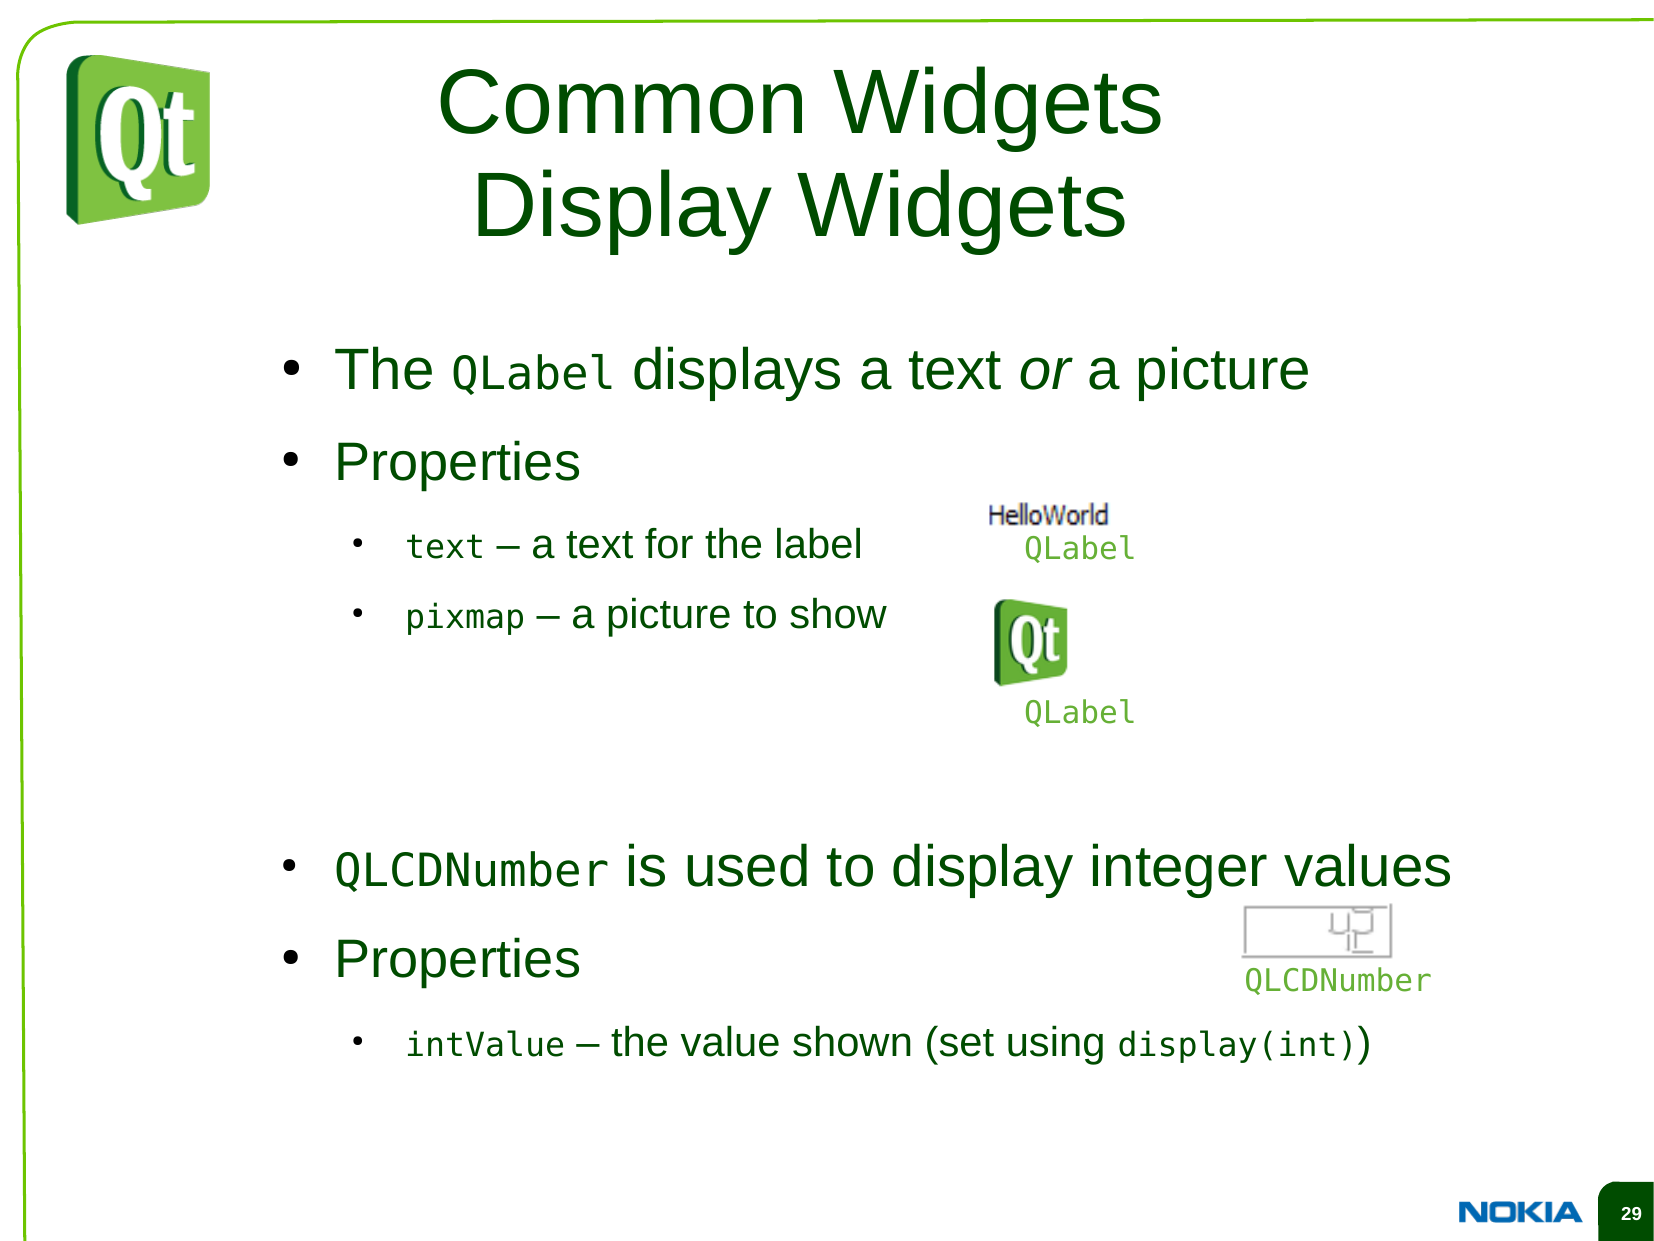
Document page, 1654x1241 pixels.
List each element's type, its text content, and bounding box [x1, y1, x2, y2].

picture [1240, 902, 1395, 955]
text_box QLabel [1009, 687, 1152, 739]
picture [993, 598, 1069, 688]
list The QLabel displays a text or a picture Properties text – a text for the label pixmap – a picture to show QLCDNumber is used to display integer values Properties intValue – the value shown (set using display(int)) [263, 336, 1582, 1156]
picture [66, 55, 210, 225]
text_box QLCDNumber [1229, 955, 1447, 1028]
picture [988, 501, 1113, 528]
title Common Widgets Display Widgets [263, 49, 1339, 257]
text_box QLabel [1009, 523, 1152, 575]
picture [1459, 1201, 1583, 1223]
